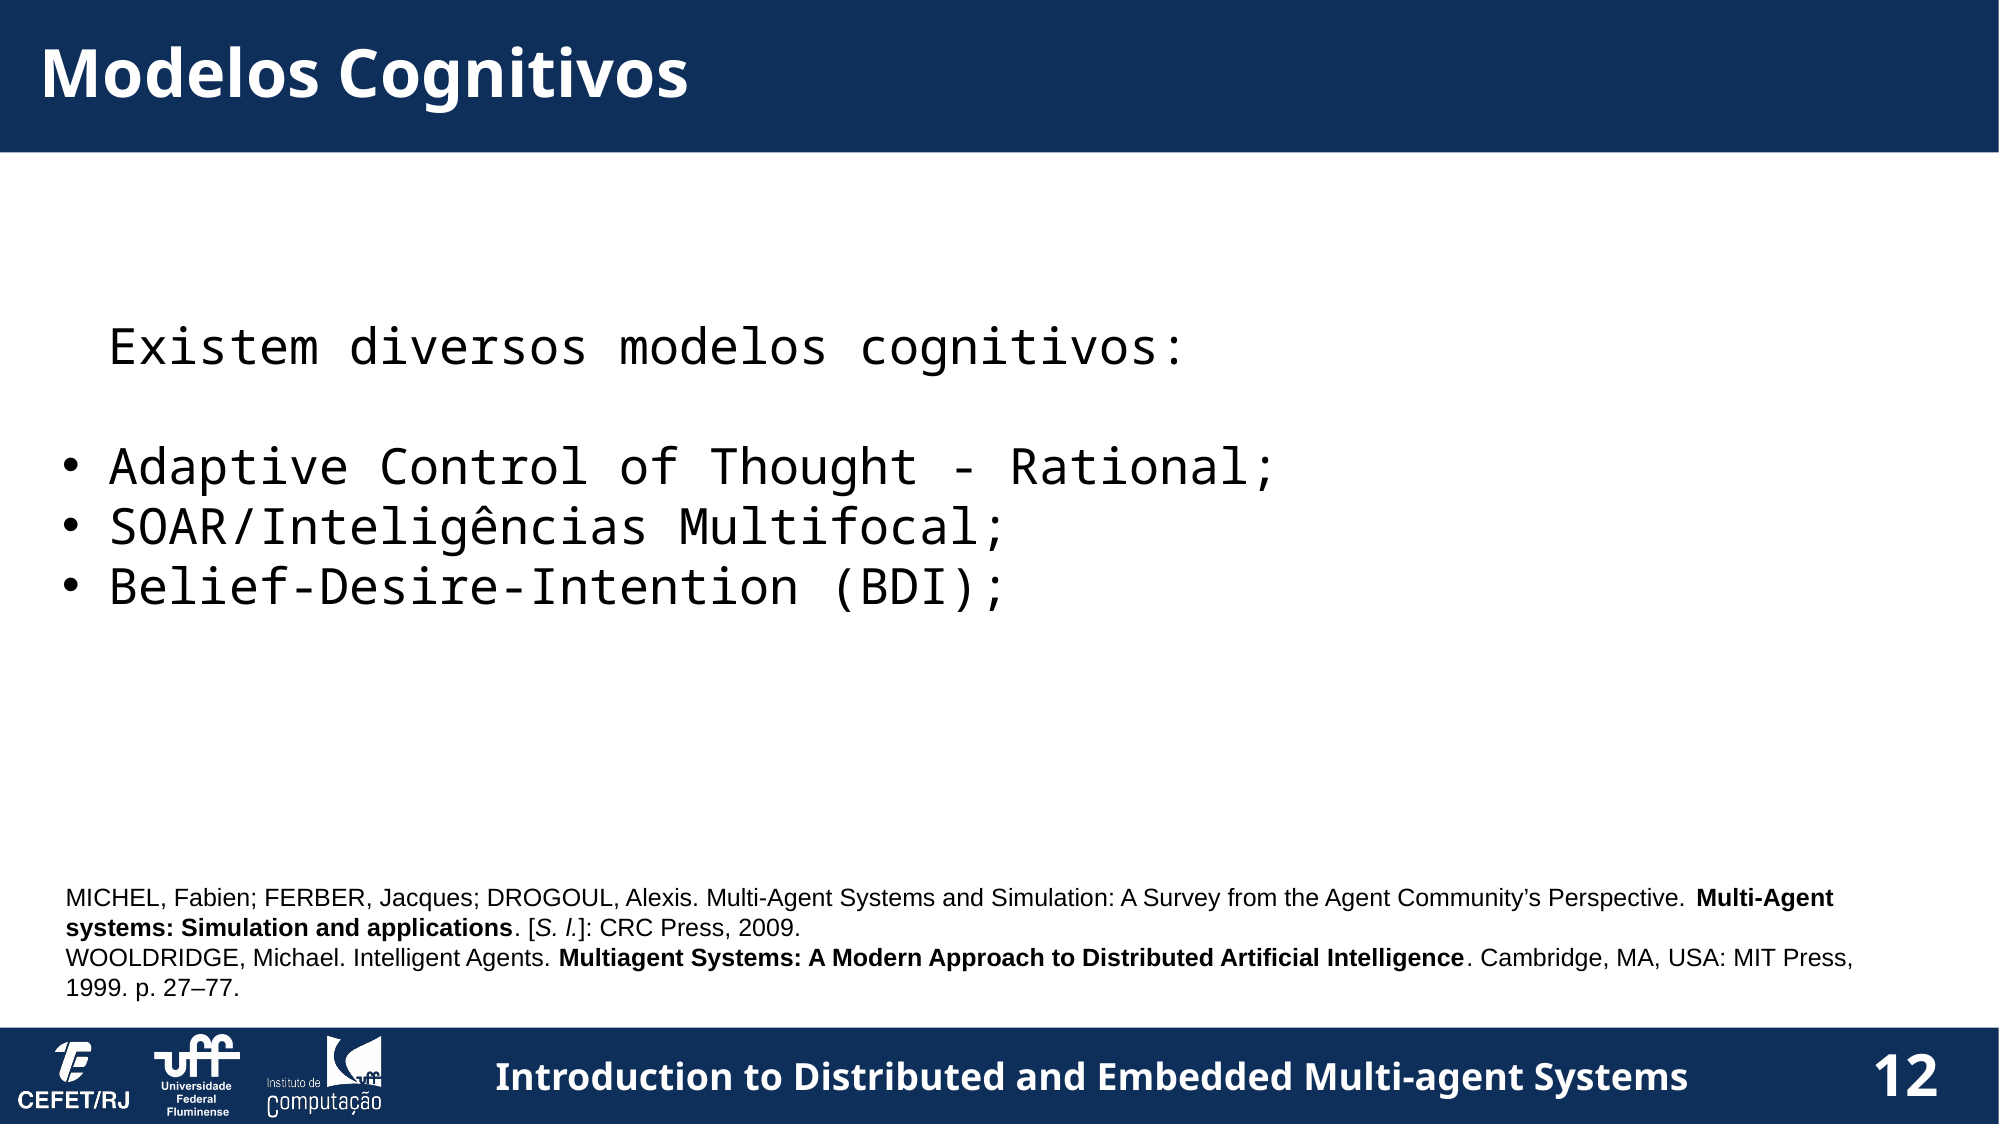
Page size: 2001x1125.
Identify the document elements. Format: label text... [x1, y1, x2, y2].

text_box Modelos Cognitivos [25, 23, 1999, 119]
picture [265, 1039, 383, 1118]
picture [18, 1021, 129, 1125]
text_box MICHEL, Fabien; FERBER, Jacques; DROGOUL, Alexis. Multi-Agent Systems and Simulation: A Survey from the Agent Community’s Perspective. Multi-Agent systems: Simulation and applications. [S. l.]: CRC Press, 2009. WOOLDRIDGE, Michael. Intelligent Agents. Multiagent Systems: A Modern Approach to Distributed Artificial Intelligence. Cambridge, MA, USA: MIT Press, 1999. p. 27–77. [50, 874, 1939, 1039]
text_box Existem diversos modelos cognitivos: Adaptive Control of Thought - Rational; SOAR/Inteligências Multifocal; Belief-Desire-Intention (BDI); [47, 307, 1431, 622]
picture [153, 1039, 241, 1121]
